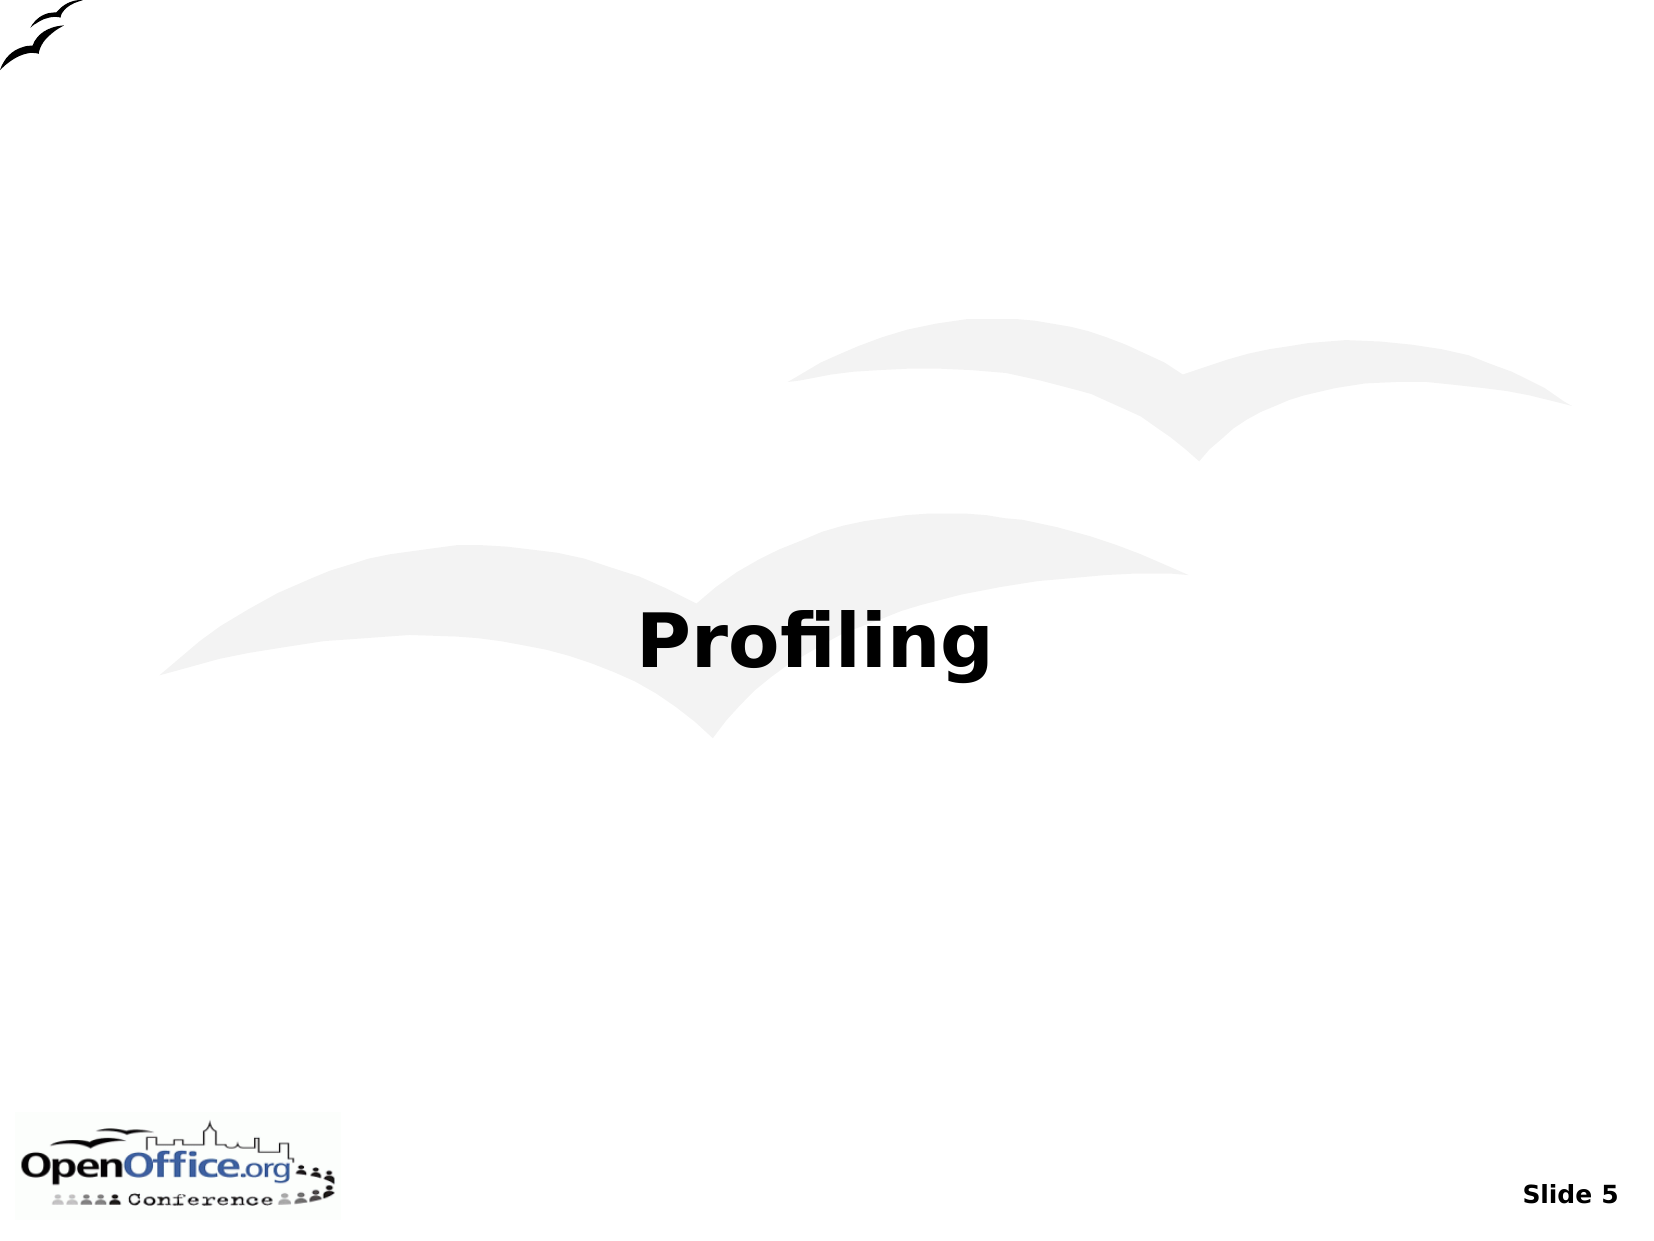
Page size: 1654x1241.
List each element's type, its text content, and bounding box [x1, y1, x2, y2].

picture [15, 1112, 341, 1220]
subtitle Profiling [102, 155, 1529, 1085]
